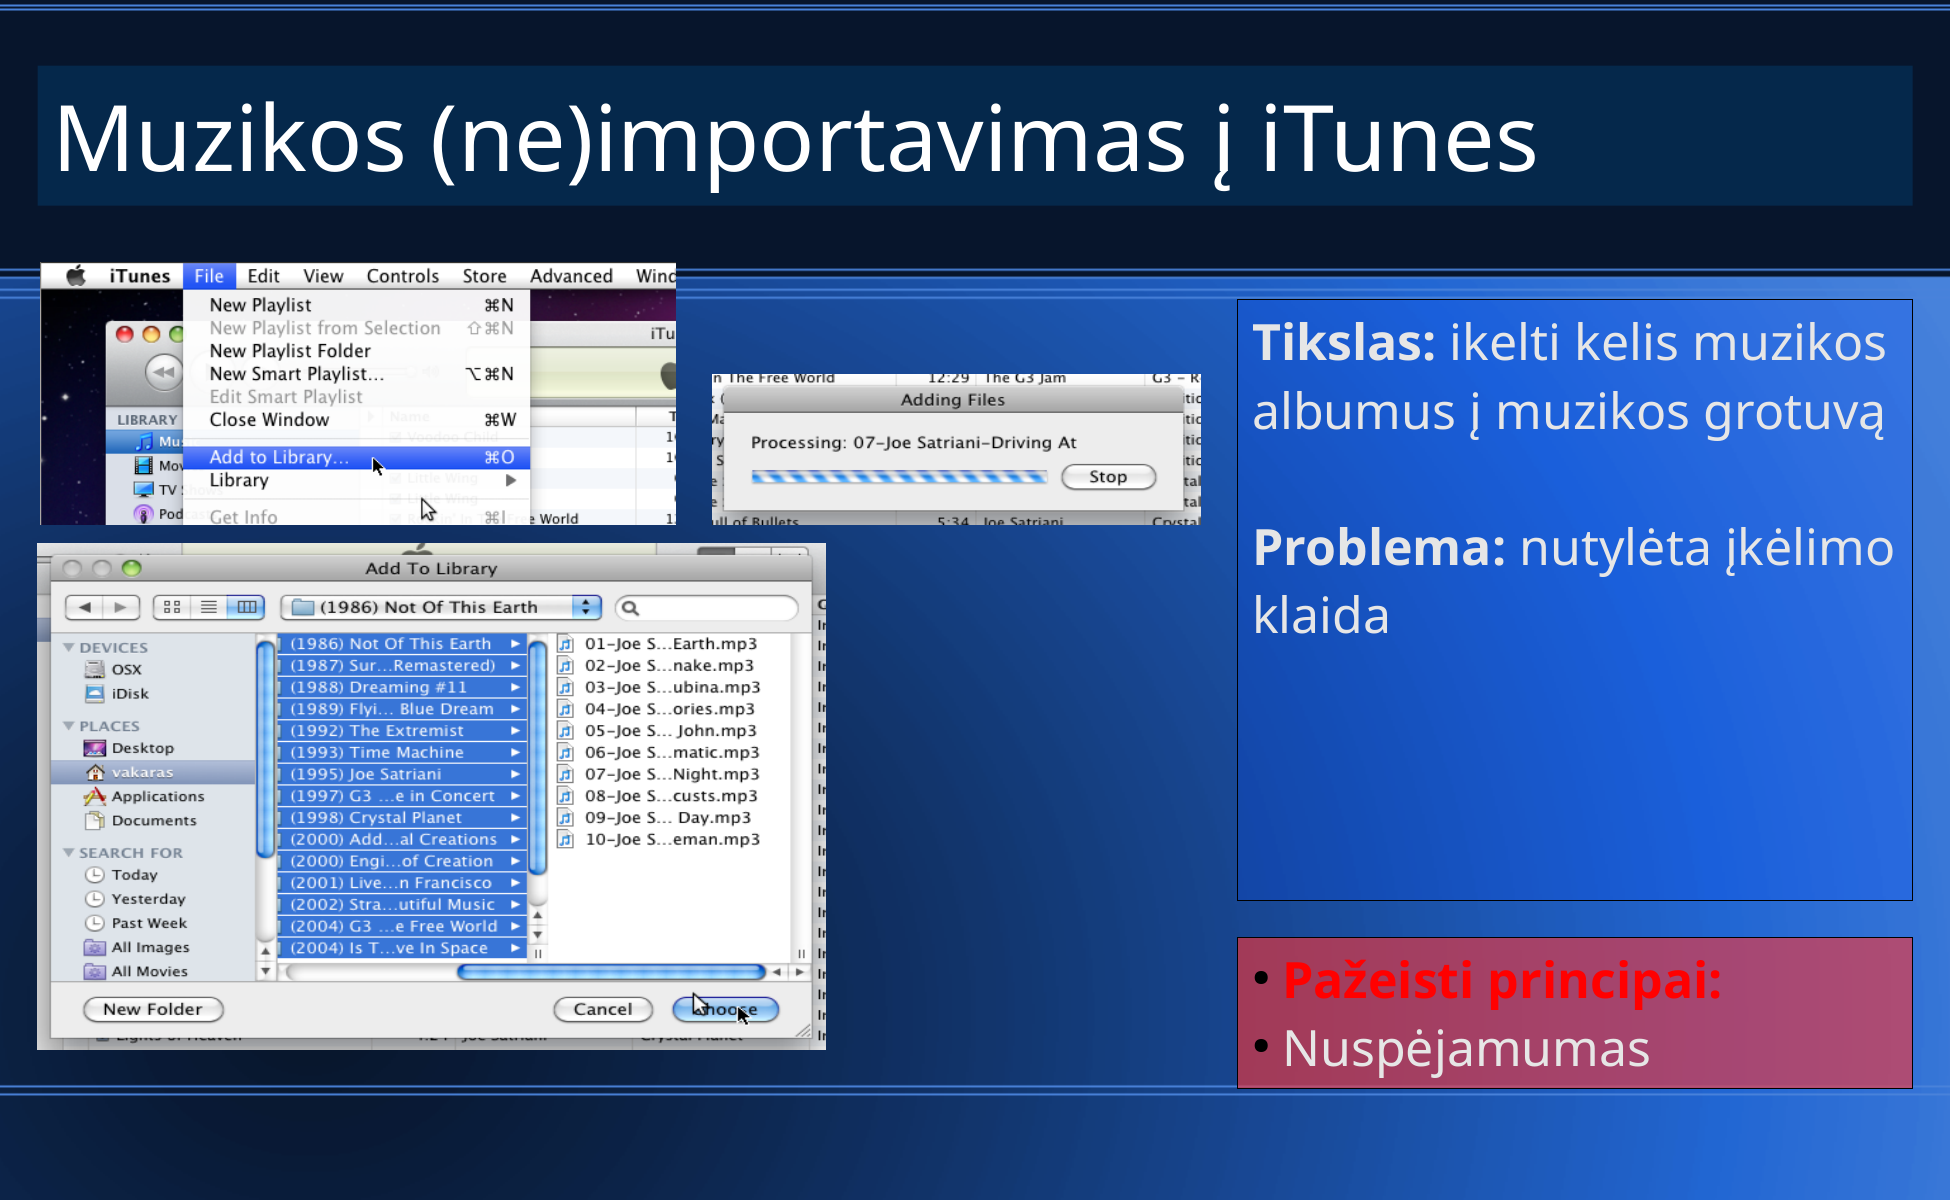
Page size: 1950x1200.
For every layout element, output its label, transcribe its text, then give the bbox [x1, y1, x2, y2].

picture [0, 0, 1950, 1200]
text_box Muzikos (ne)importavimas į iTunes [37, 65, 1913, 188]
text_box Tikslas: ikelti kelis muzikos albumus į muzikos grotuvą Problema: nutylėta įkėlimo klaida [1237, 299, 1913, 901]
text_box Pažeisti principai: Nuspėjamumas [1237, 937, 1913, 1088]
